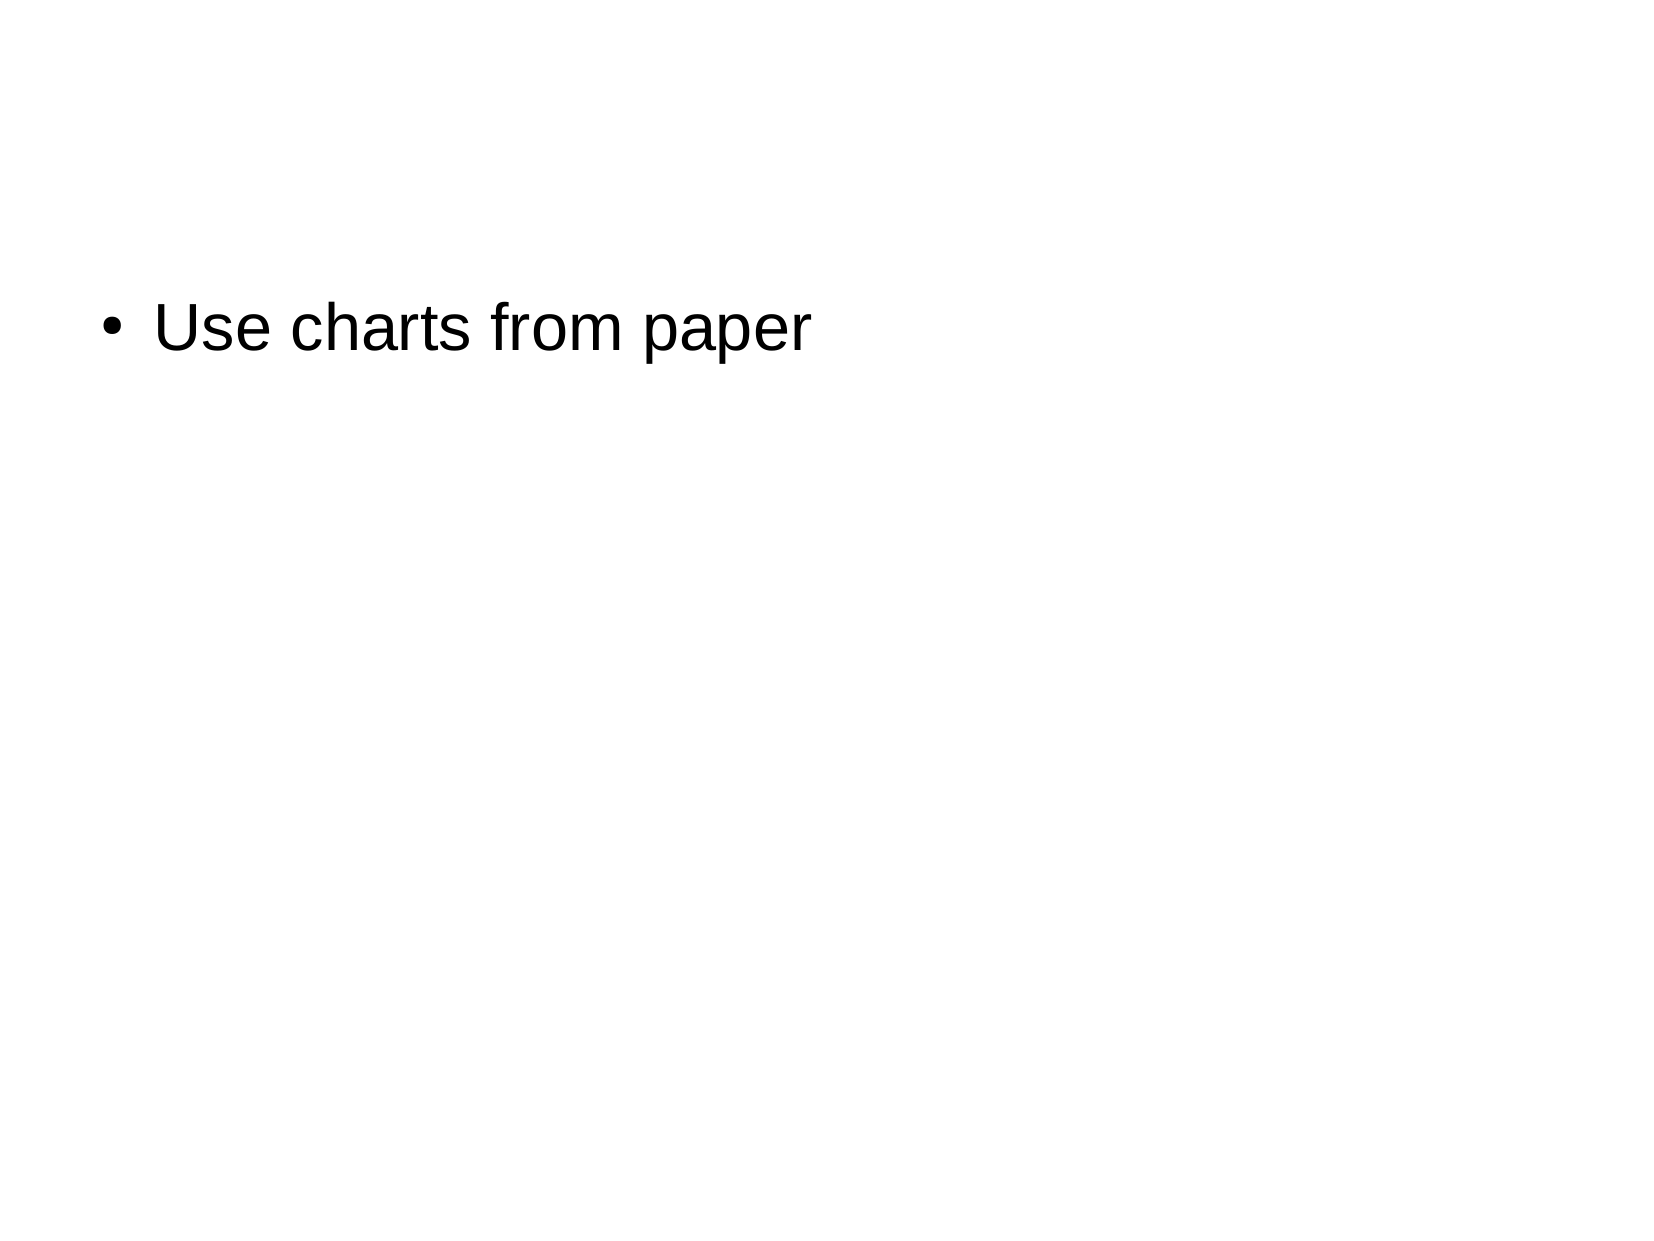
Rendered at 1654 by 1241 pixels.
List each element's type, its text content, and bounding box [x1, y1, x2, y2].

list Use charts from paper [82, 290, 1571, 1010]
